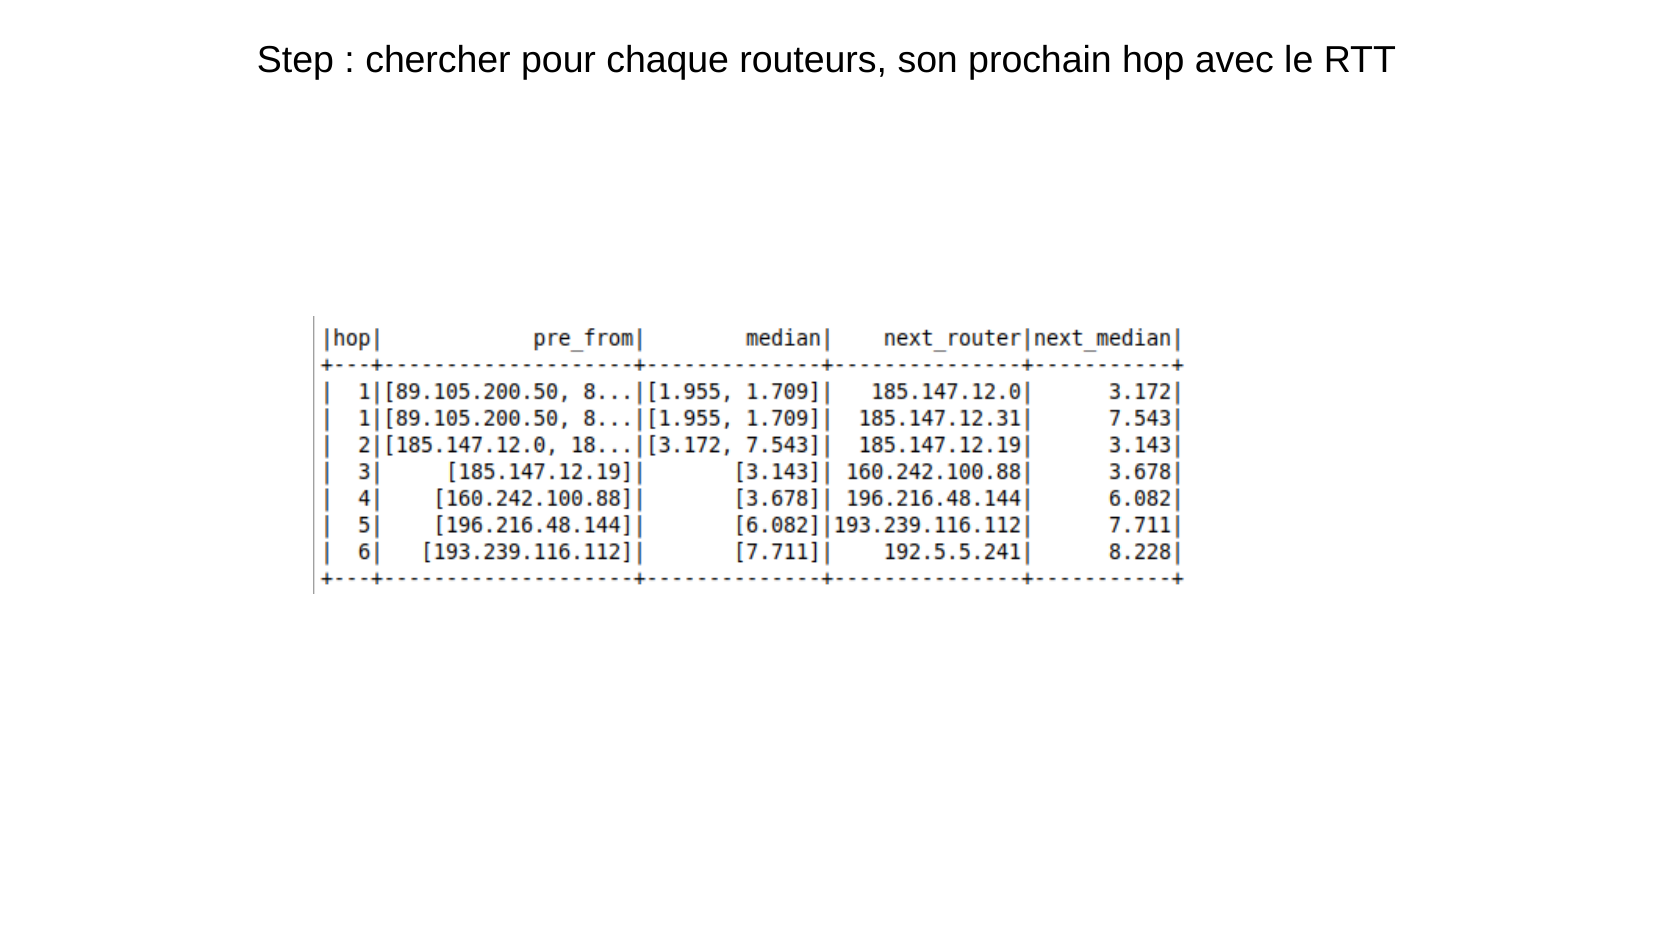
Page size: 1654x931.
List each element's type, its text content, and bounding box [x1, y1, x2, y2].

title Step : chercher pour chaque routeurs, son prochain hop avec le RTT [82, 13, 1571, 107]
picture [313, 316, 1231, 594]
